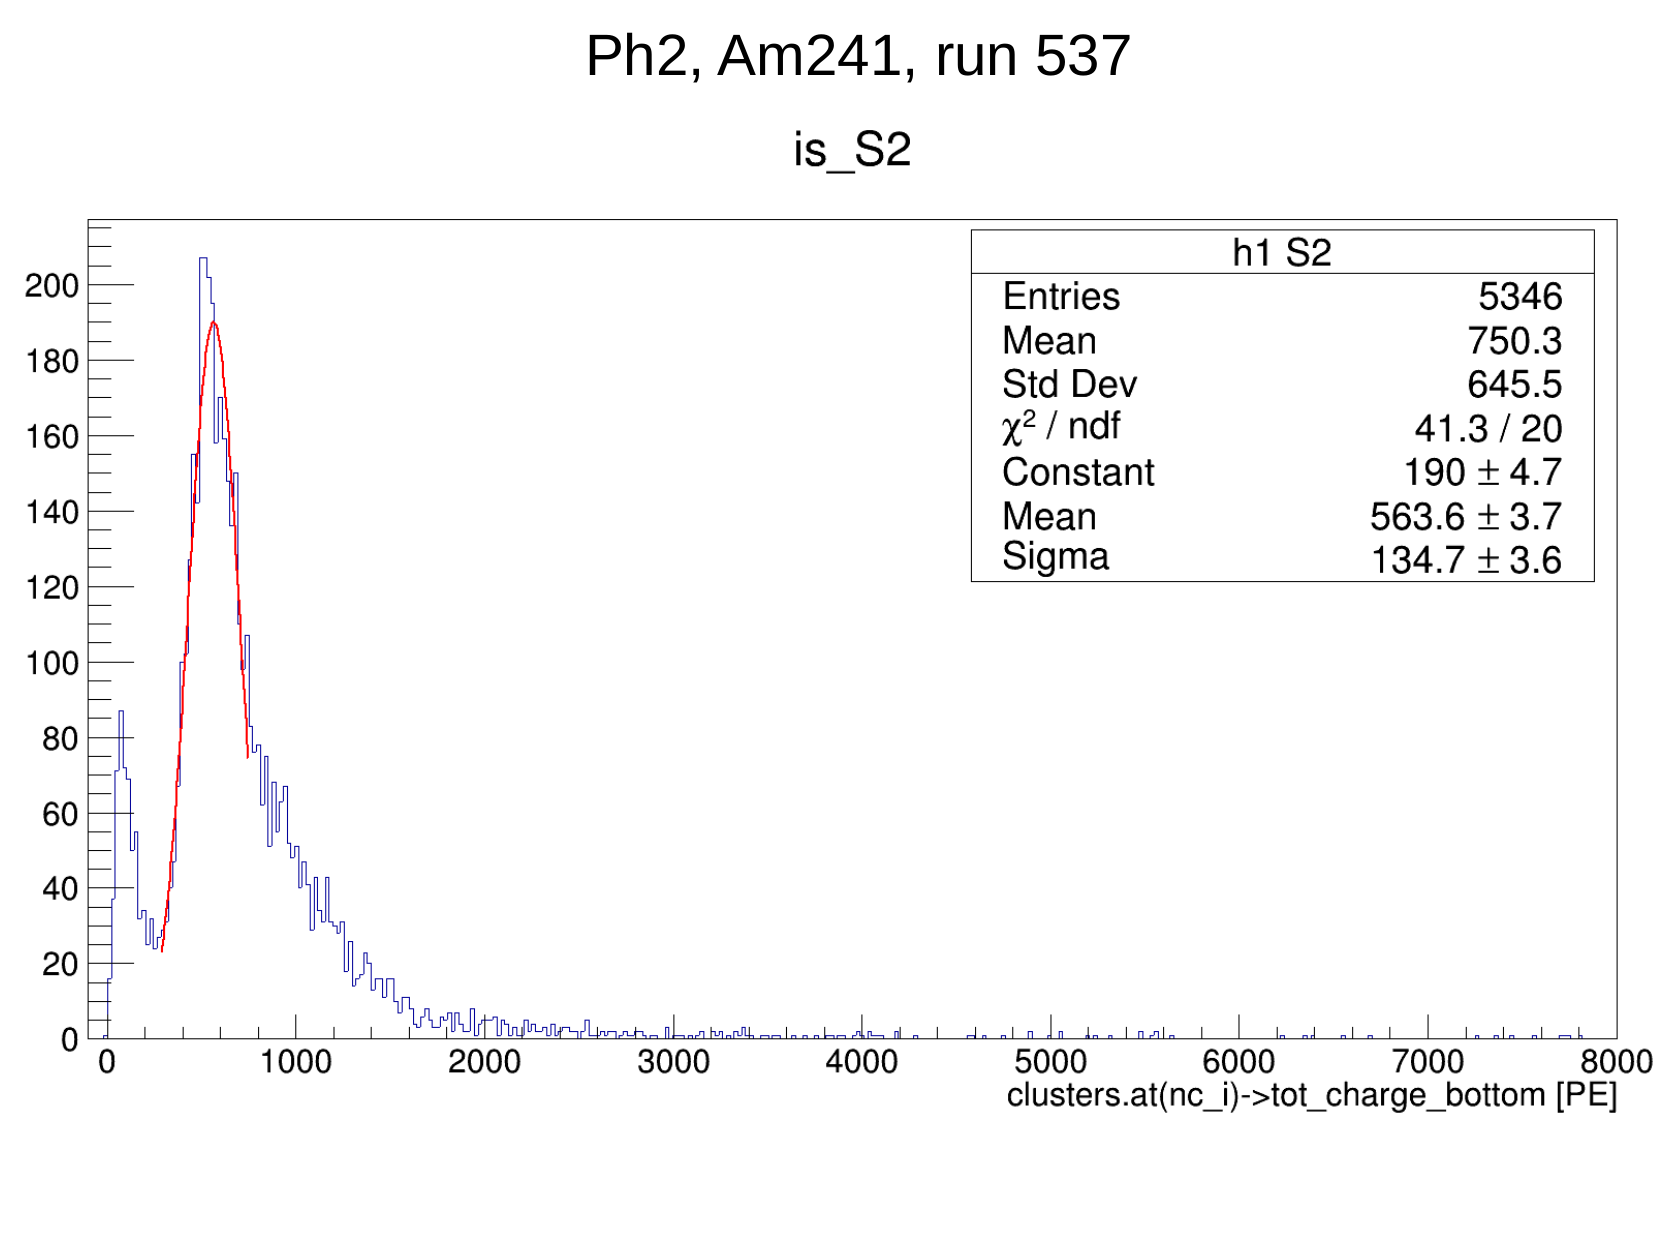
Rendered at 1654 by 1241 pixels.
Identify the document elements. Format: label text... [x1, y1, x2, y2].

picture [6, 127, 1654, 1120]
text_box Ph2, Am241, run 537 [518, 15, 1201, 151]
